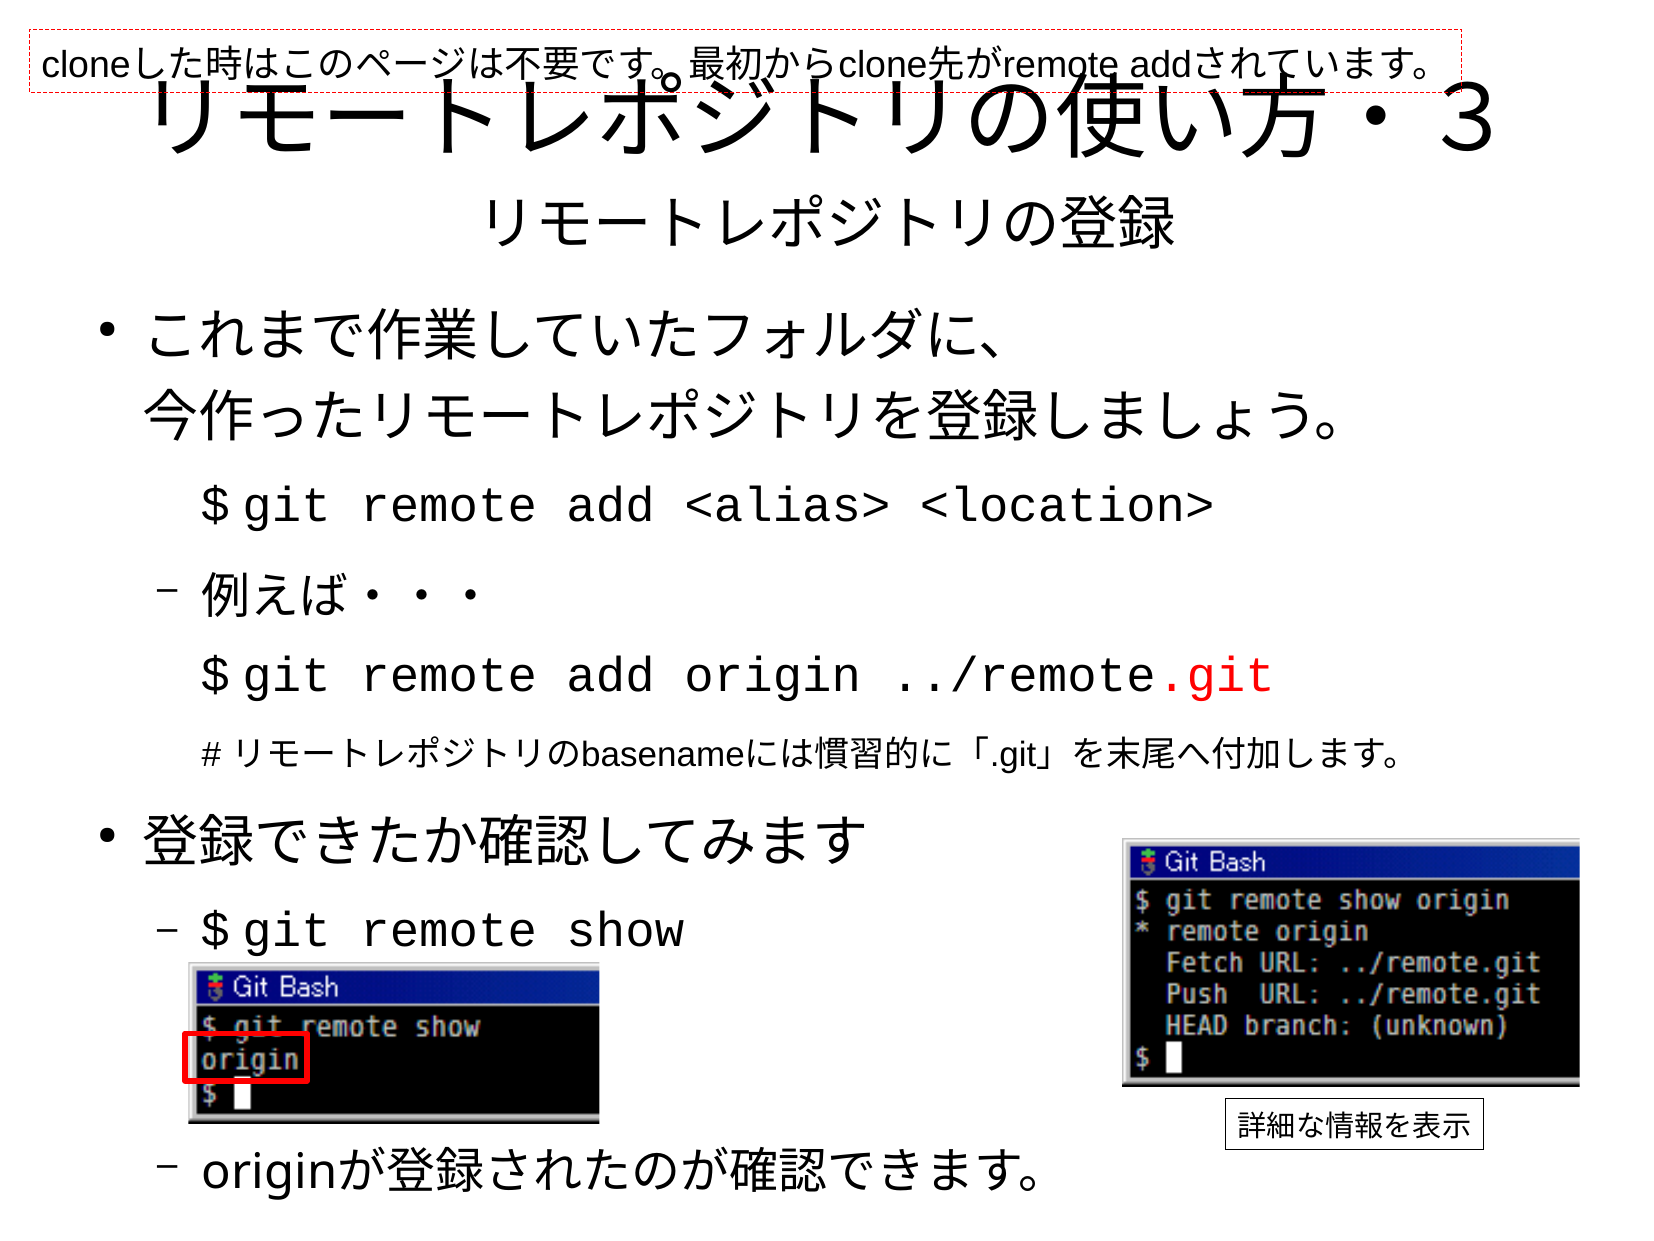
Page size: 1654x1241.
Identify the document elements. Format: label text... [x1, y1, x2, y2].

picture [188, 962, 600, 1124]
picture [1122, 838, 1580, 1087]
title リモートレポジトリの使い方・３ リモートレポジトリの登録 [82, 49, 1571, 257]
text_box cloneした時はこのページは不要です。最初からclone先がremote addされています。 [29, 29, 1387, 81]
picture [188, 1036, 304, 1078]
text_box 詳細な情報を表示 [1225, 1098, 1477, 1137]
list これまで作業していたフォルダに、 今作ったリモートレポジトリを登録しましょう。 $ git remote add <alias> <location> 例えば・・・ $ git remote add origin ../remote.git # リモートレポジトリのbasenameには慣習的に「.git」を末尾へ付加します。 登録できたか確認してみます $ git remote show originが登録されたのが確認できます。 [82, 290, 1538, 1205]
